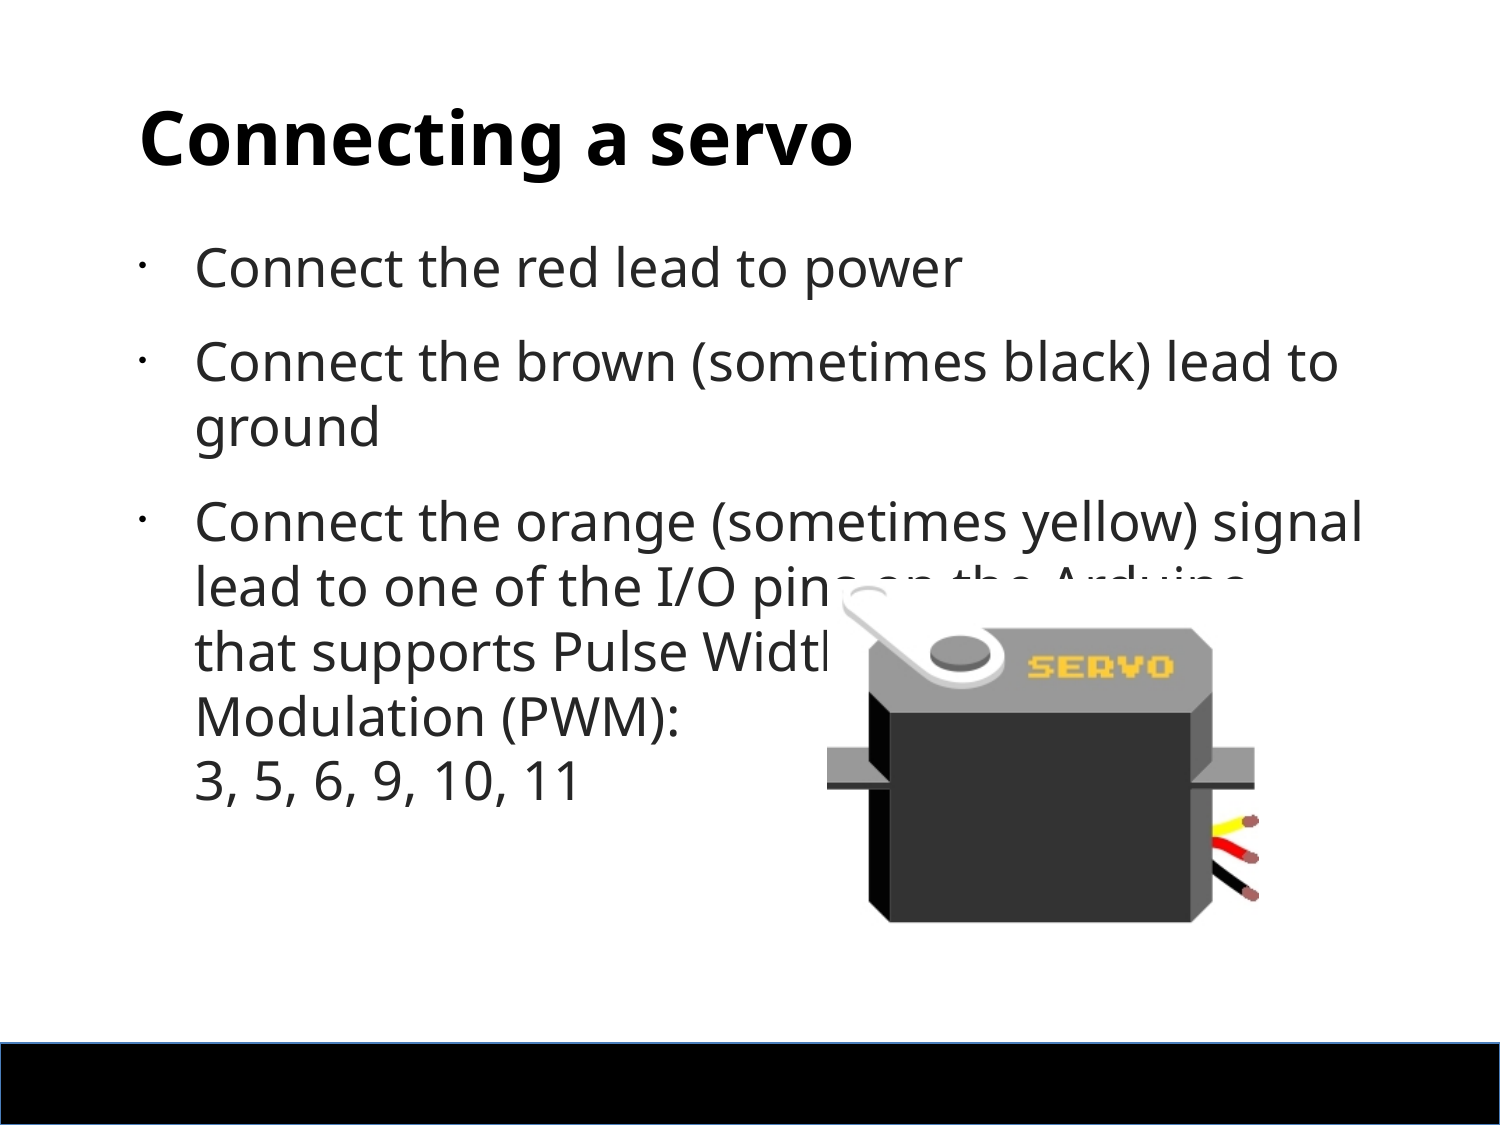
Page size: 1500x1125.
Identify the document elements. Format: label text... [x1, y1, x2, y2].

picture [827, 579, 1259, 935]
title Connecting a servo [123, 82, 1383, 174]
list Connect the red lead to power Connect the brown (sometimes black) lead to ground Connect the orange (sometimes yellow) signal lead to one of the I/O pins on the Arduino that supports Pulse Width Modulation (PWM): 3, 5, 6, 9, 10, 11 [123, 225, 1383, 1005]
